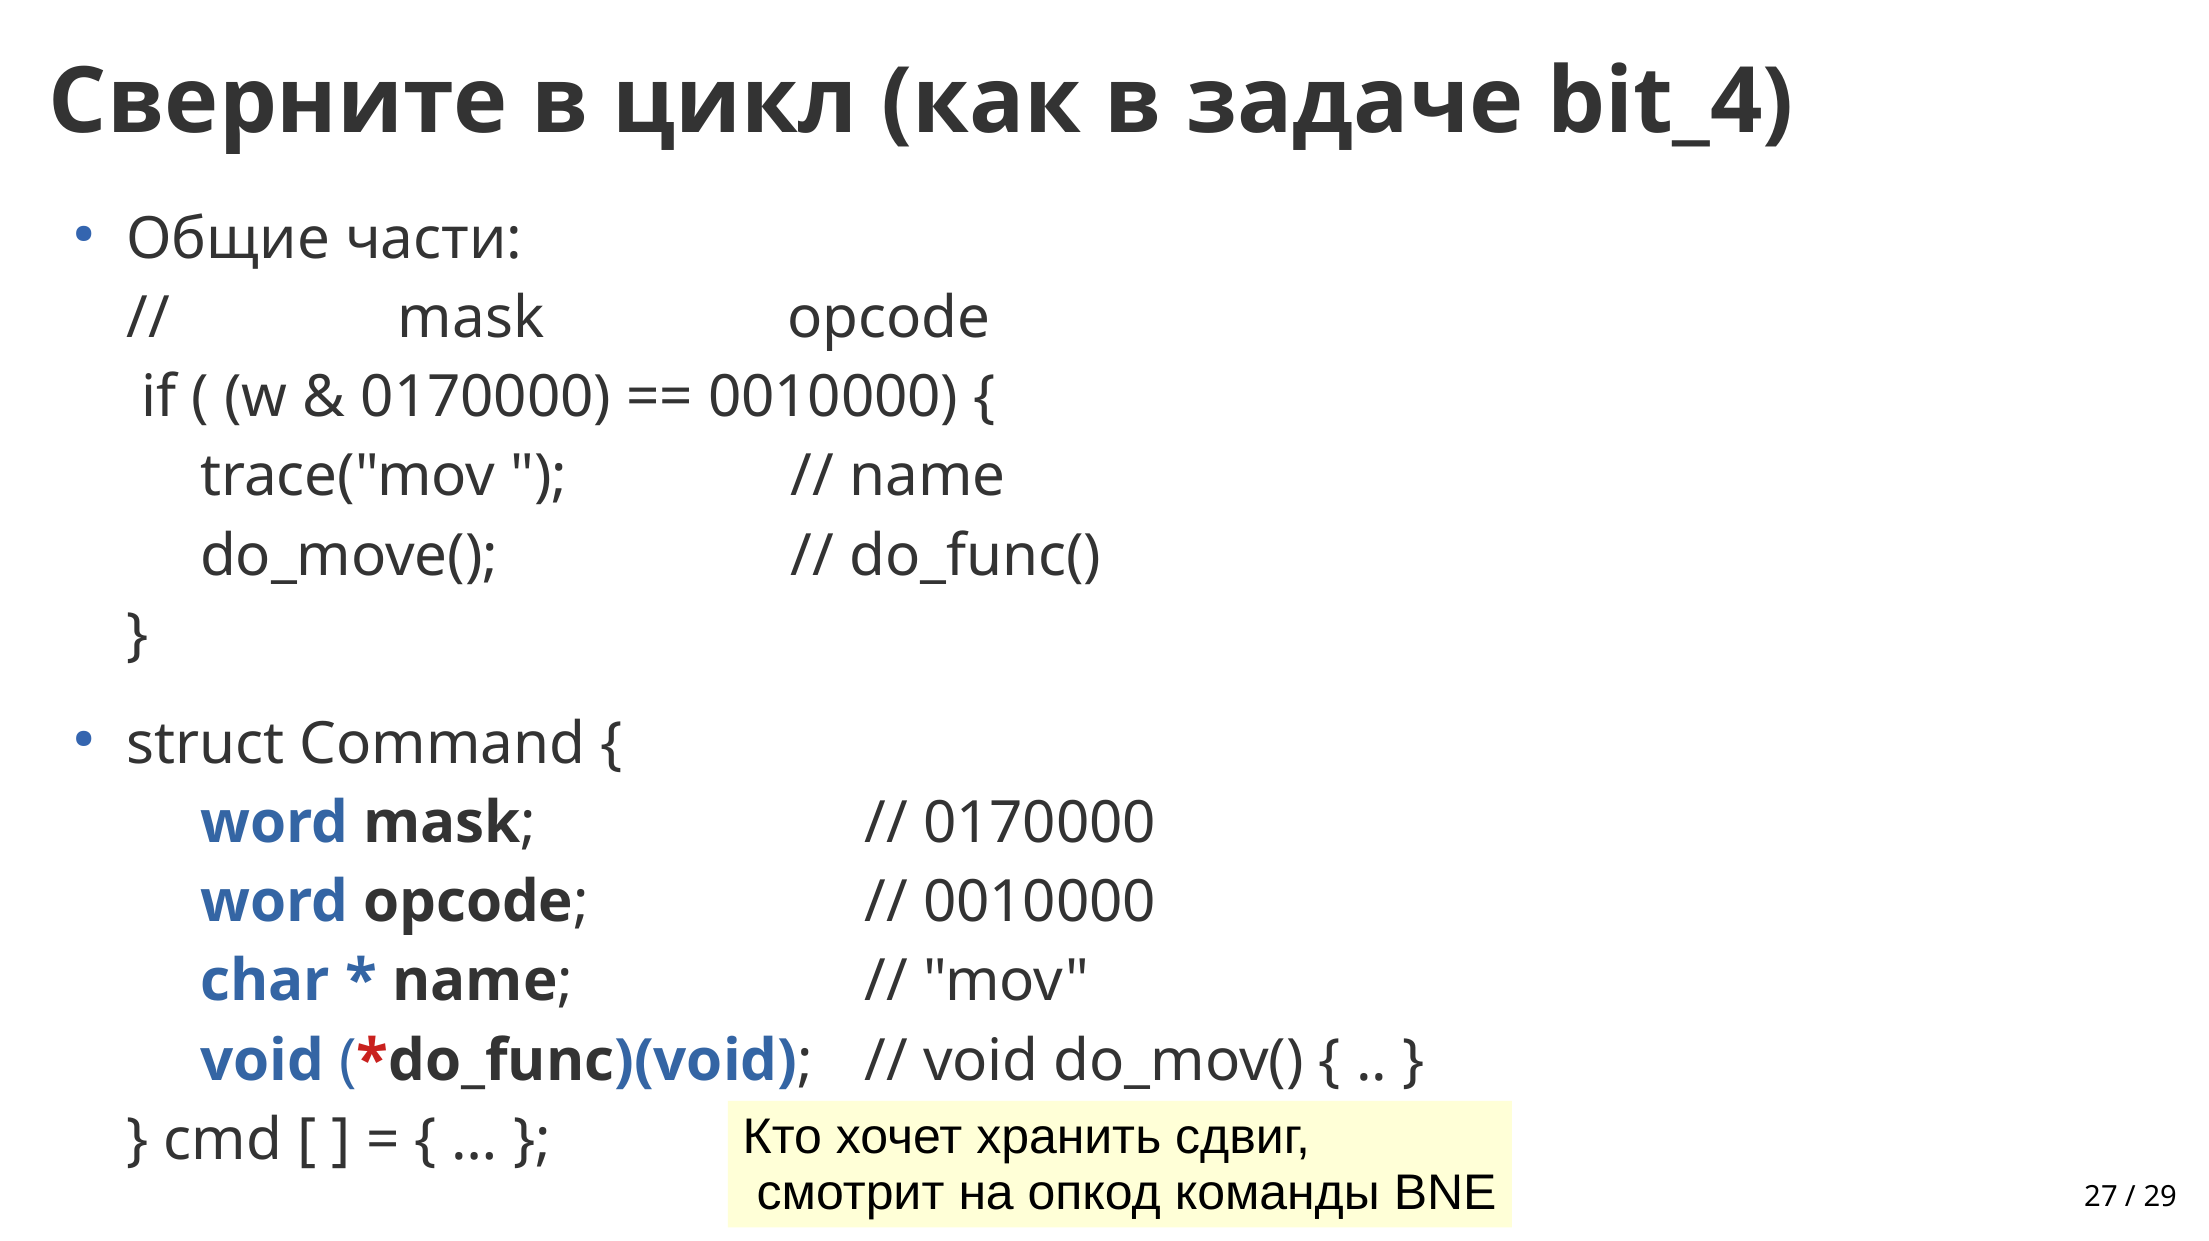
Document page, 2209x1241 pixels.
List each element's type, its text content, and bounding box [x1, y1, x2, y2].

text_box Кто хочет хранить сдвиг, смотрит на опкод команды BNE [727, 1100, 1512, 1228]
title Сверните в цикл (как в задаче bit_4) [48, 34, 2174, 160]
list Общие части: // mask opcode if ( (w & 0170000) == 0010000) { trace("mov "); // name do_move(); // do_func() } struct Command { word mask; // 0170000 word opcode; // 0010000 char * name; // "mov" void (*do_func)(void); // void do_mov() { .. } } cmd [ ] = { … }; [55, 195, 1690, 1177]
